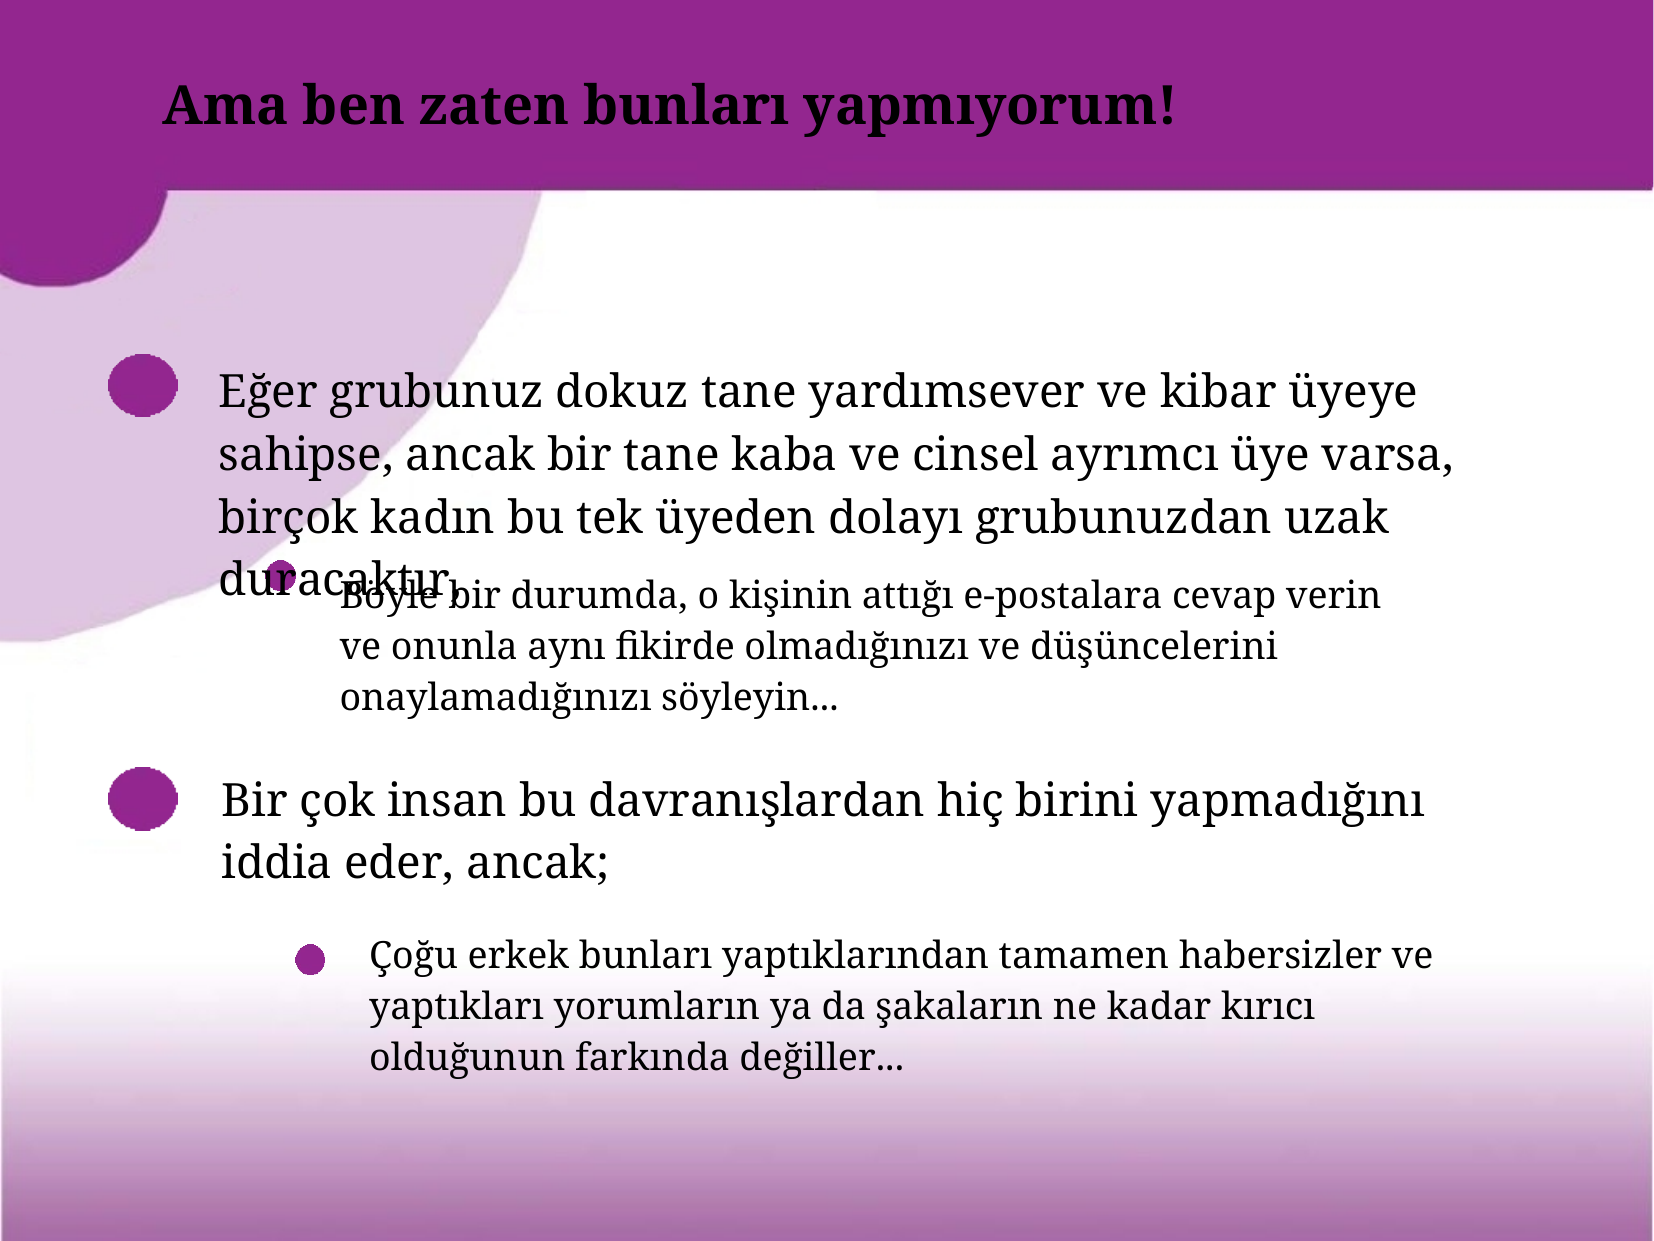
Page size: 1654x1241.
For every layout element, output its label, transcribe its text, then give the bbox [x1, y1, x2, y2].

text_box Çoğu erkek bunları yaptıklarından tamamen habersizler ve yaptıkları yorumların ya da şakaların ne kadar kırıcı olduğunun farkında değiller... [354, 920, 1536, 1067]
text_box Eğer grubunuz dokuz tane yardımsever ve kibar üyeye sahipse, ancak bir tane kaba ve cinsel ayrımcı üye varsa, birçok kadın bu tek üyeden dolayı grubunuzdan uzak duracaktır, [203, 351, 1565, 580]
text_box Ama ben zaten bunları yapmıyorum! [147, 59, 1329, 137]
text_box Bir çok insan bu davranışlardan hiç birini yapmadığını iddia eder, ancak; [206, 759, 1506, 882]
picture [0, 0, 1654, 1241]
text_box Böyle bir durumda, o kişinin attığı e-postalara cevap verin ve onunla aynı fikirde olmadığınızı ve düşüncelerini onaylamadığınızı söyleyin... [324, 561, 1418, 707]
